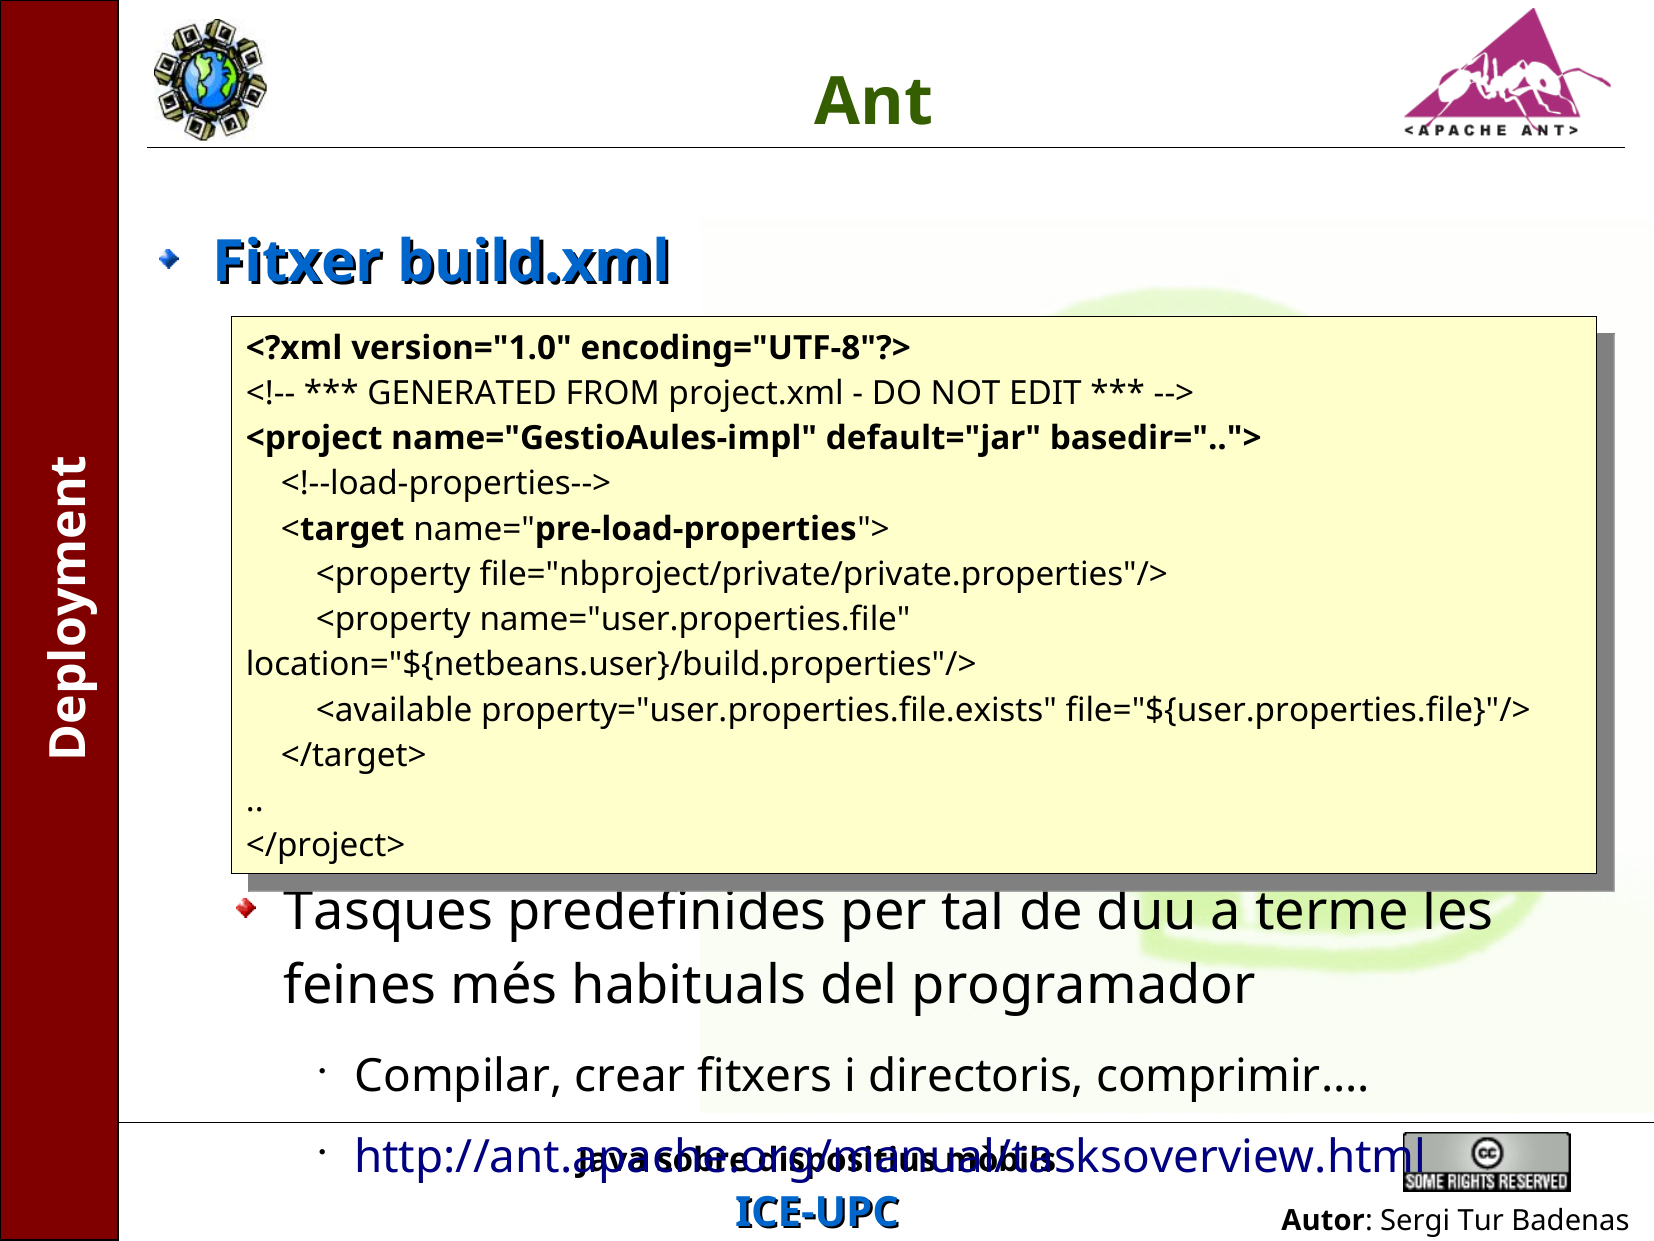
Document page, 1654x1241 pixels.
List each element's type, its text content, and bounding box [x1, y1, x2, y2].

text_box <?xml version="1.0" encoding="UTF-8"?> <!-- *** GENERATED FROM project.xml - DO NOT EDIT *** --> <project name="GestioAules-impl" default="jar" basedir=".."> <!--load-properties--> <target name="pre-load-properties"> <property file="nbproject/private/private.properties"/> <property name="user.properties.file" location="${netbeans.user}/build.properties"/> <available property="user.properties.file.exists" file="${user.properties.file}"/> </target> .. </project> [231, 316, 1597, 771]
title Ant [1613, 56, 1619, 141]
picture [1402, 7, 1613, 141]
picture [700, 217, 1654, 1113]
list Fitxer build.xml Tasques predefinides per tal de duu a terme les feines més habituals del programador Compilar, crear fitxers i directoris, comprimir.... http://ant.apache.org/manual/tasksoverview.html [141, 219, 1630, 1170]
picture [1403, 1170, 1571, 1192]
picture [154, 19, 268, 56]
title Ant [129, 56, 1402, 141]
